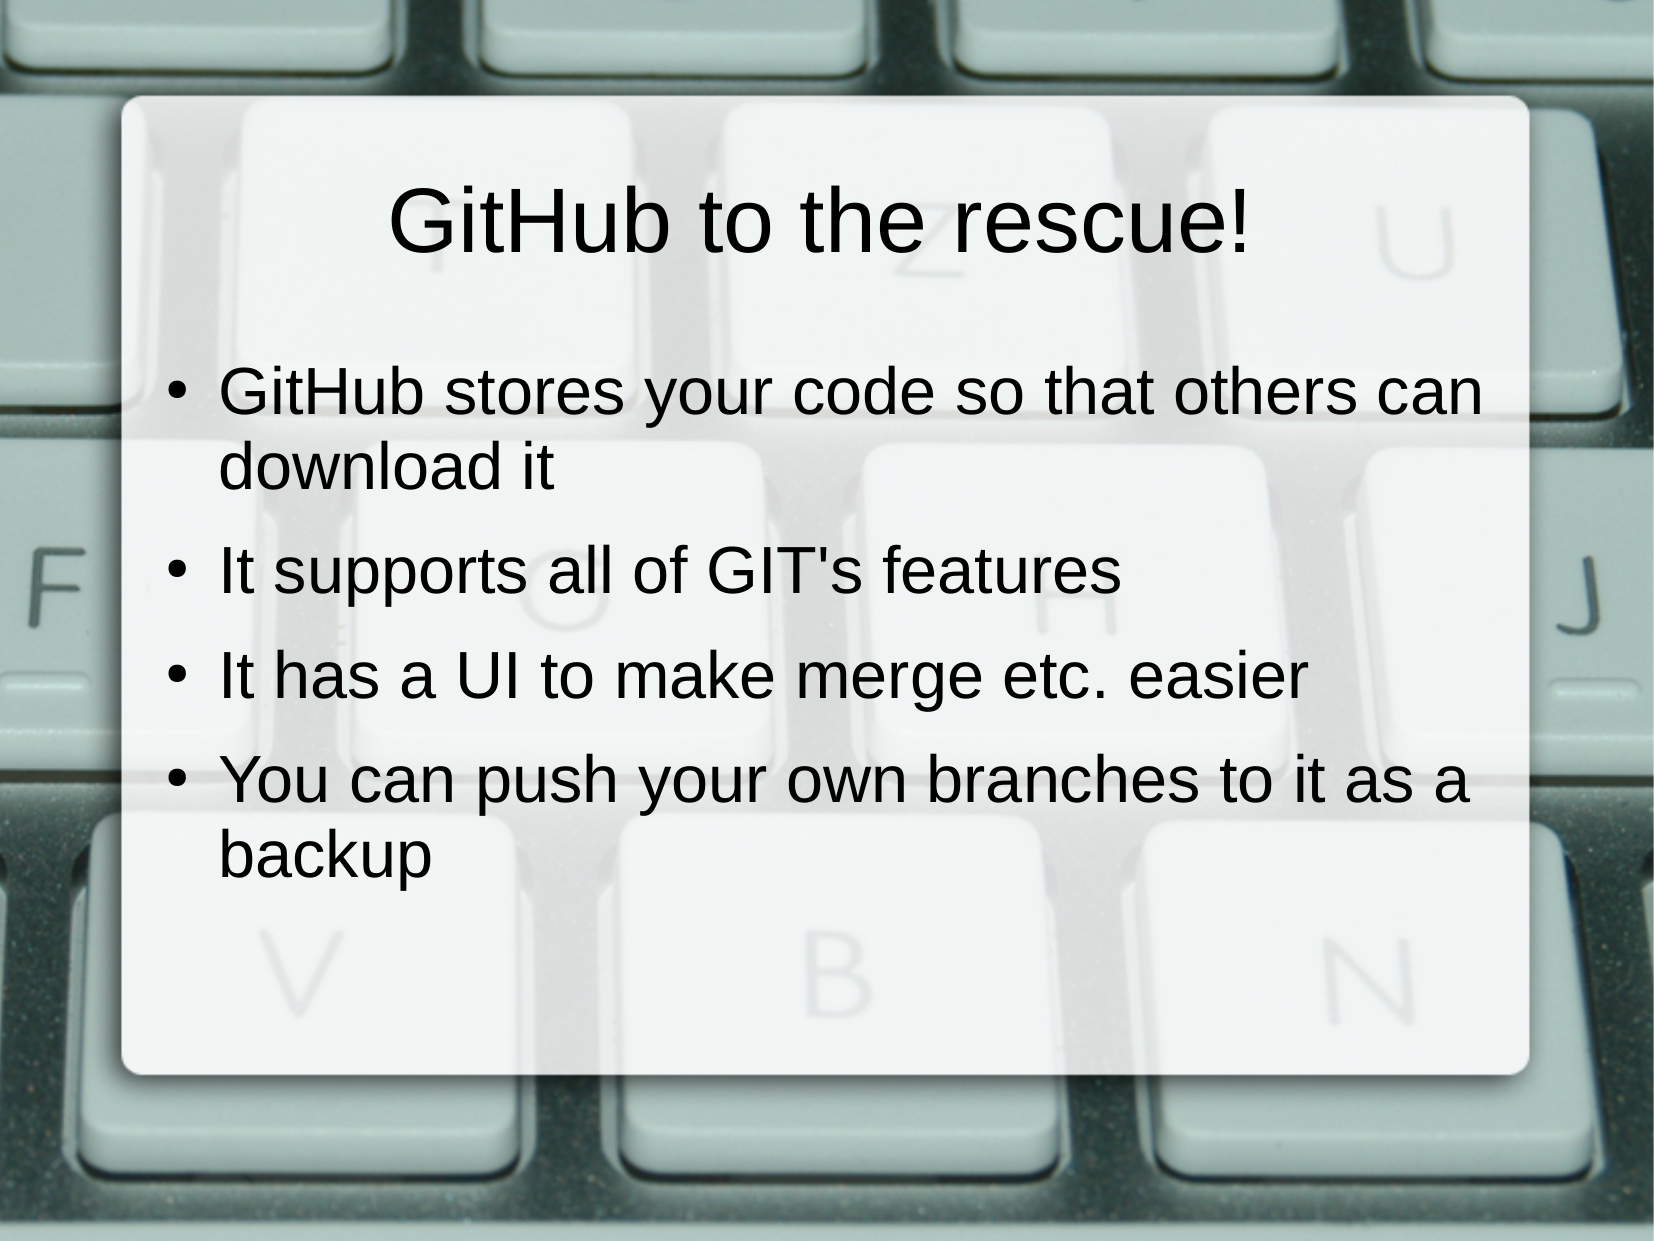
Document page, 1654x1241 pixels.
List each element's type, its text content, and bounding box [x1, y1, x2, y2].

list GitHub stores your code so that others can download it It supports all of GIT's features It has a UI to make merge etc. easier You can push your own branches to it as a backup [147, 354, 1506, 1063]
picture [0, 0, 1654, 1241]
title GitHub to the rescue! [135, 117, 1506, 325]
